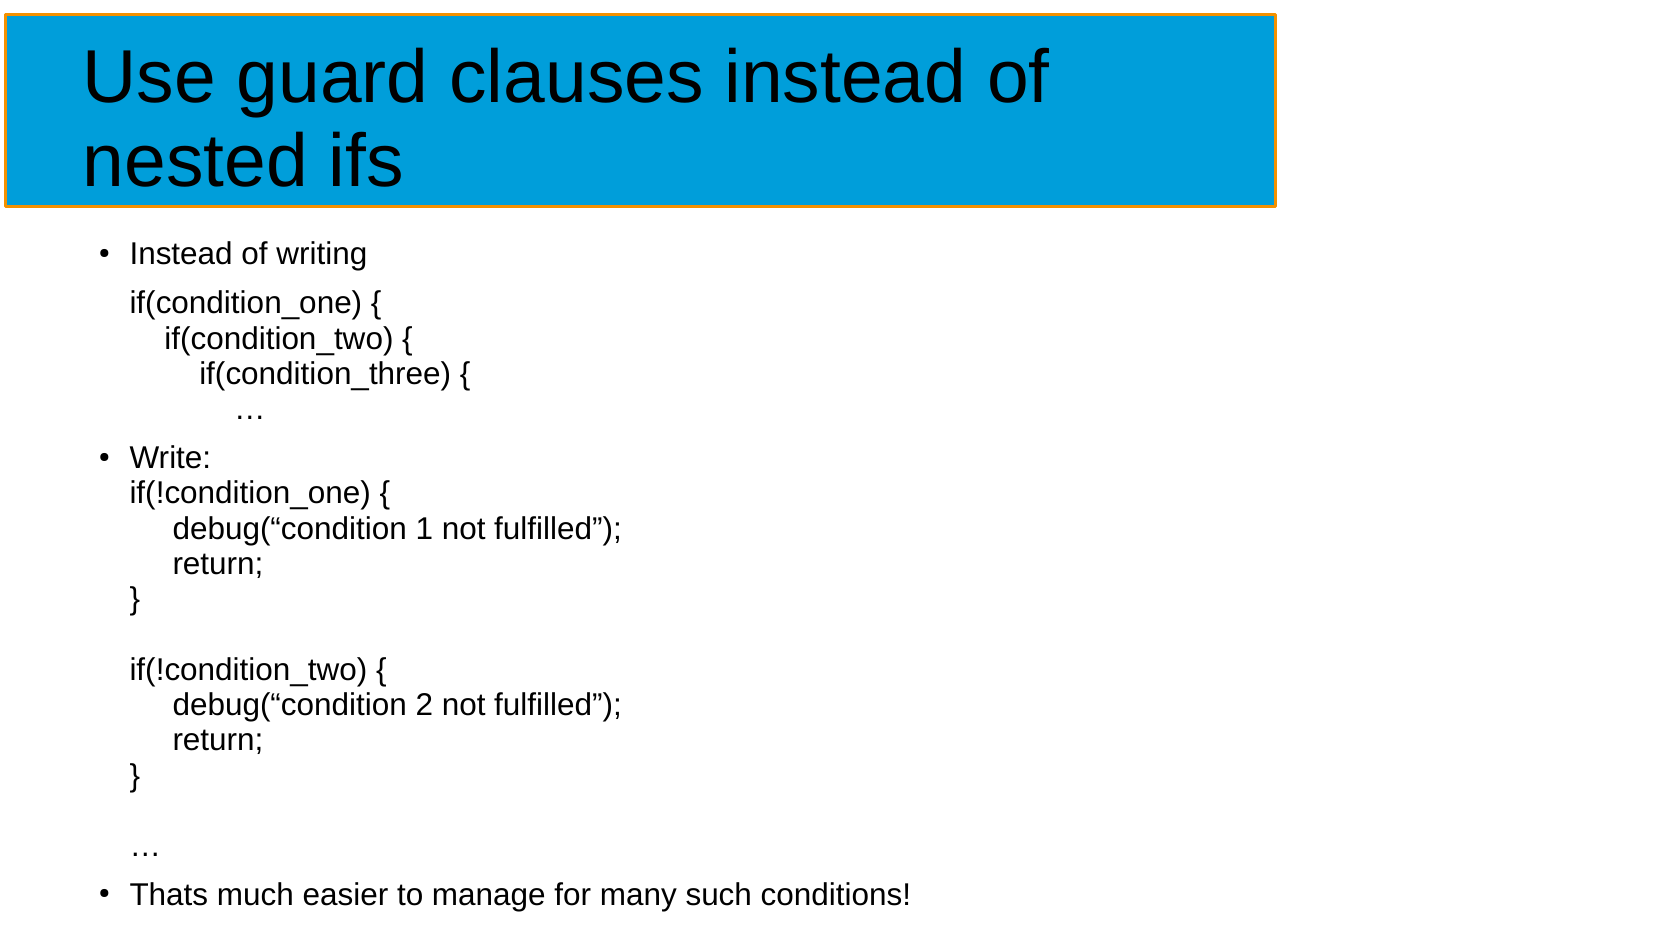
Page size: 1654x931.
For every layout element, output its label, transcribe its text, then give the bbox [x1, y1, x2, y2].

title Use guard clauses instead of nested ifs [82, 34, 1235, 203]
list Instead of writing if(condition_one) { if(condition_two) { if(condition_three) { … Write: if(!condition_one) { debug(“condition 1 not fulfilled”); return; } if(!condition_two) { debug(“condition 2 not fulfilled”); return; } … Thats much easier to manage for many such conditions! [88, 236, 1565, 916]
